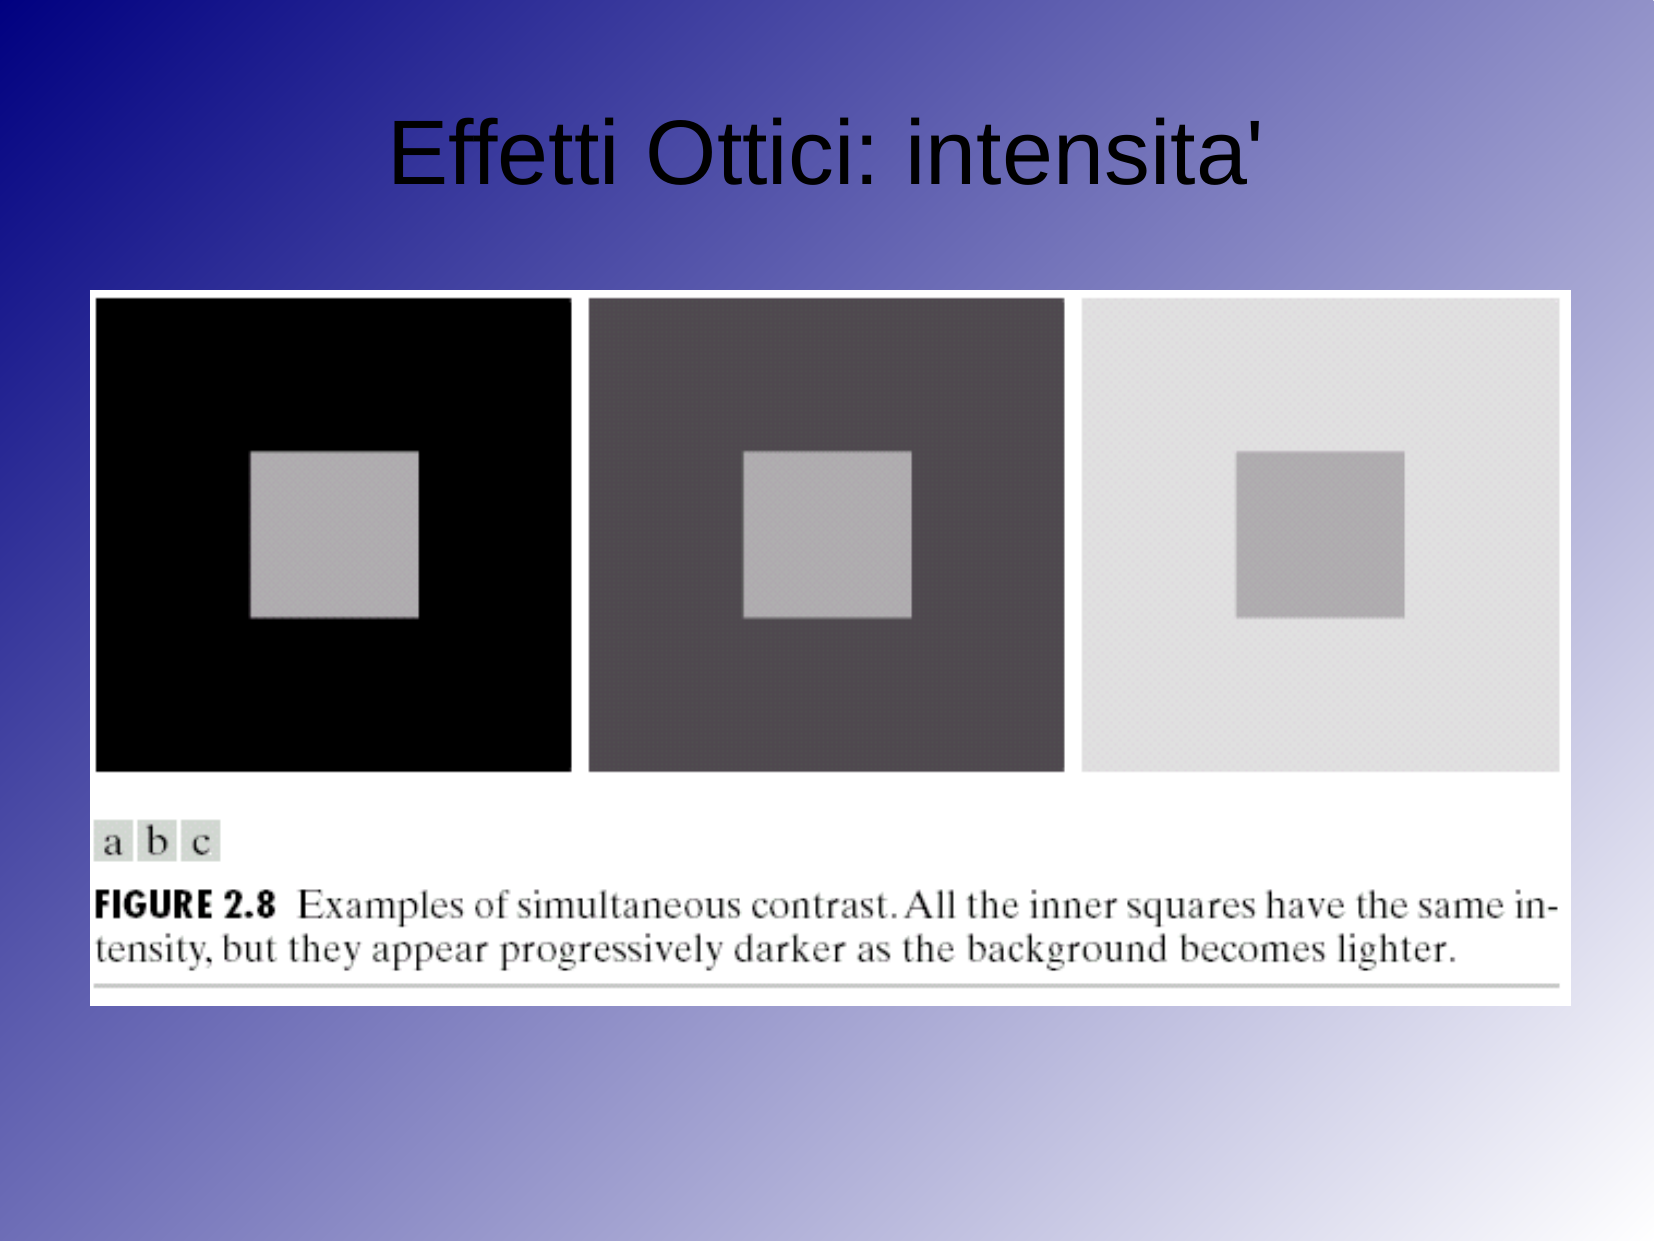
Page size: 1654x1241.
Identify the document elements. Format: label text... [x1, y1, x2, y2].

title Effetti Ottici: intensita' [82, 49, 1571, 257]
picture [90, 290, 1571, 1006]
